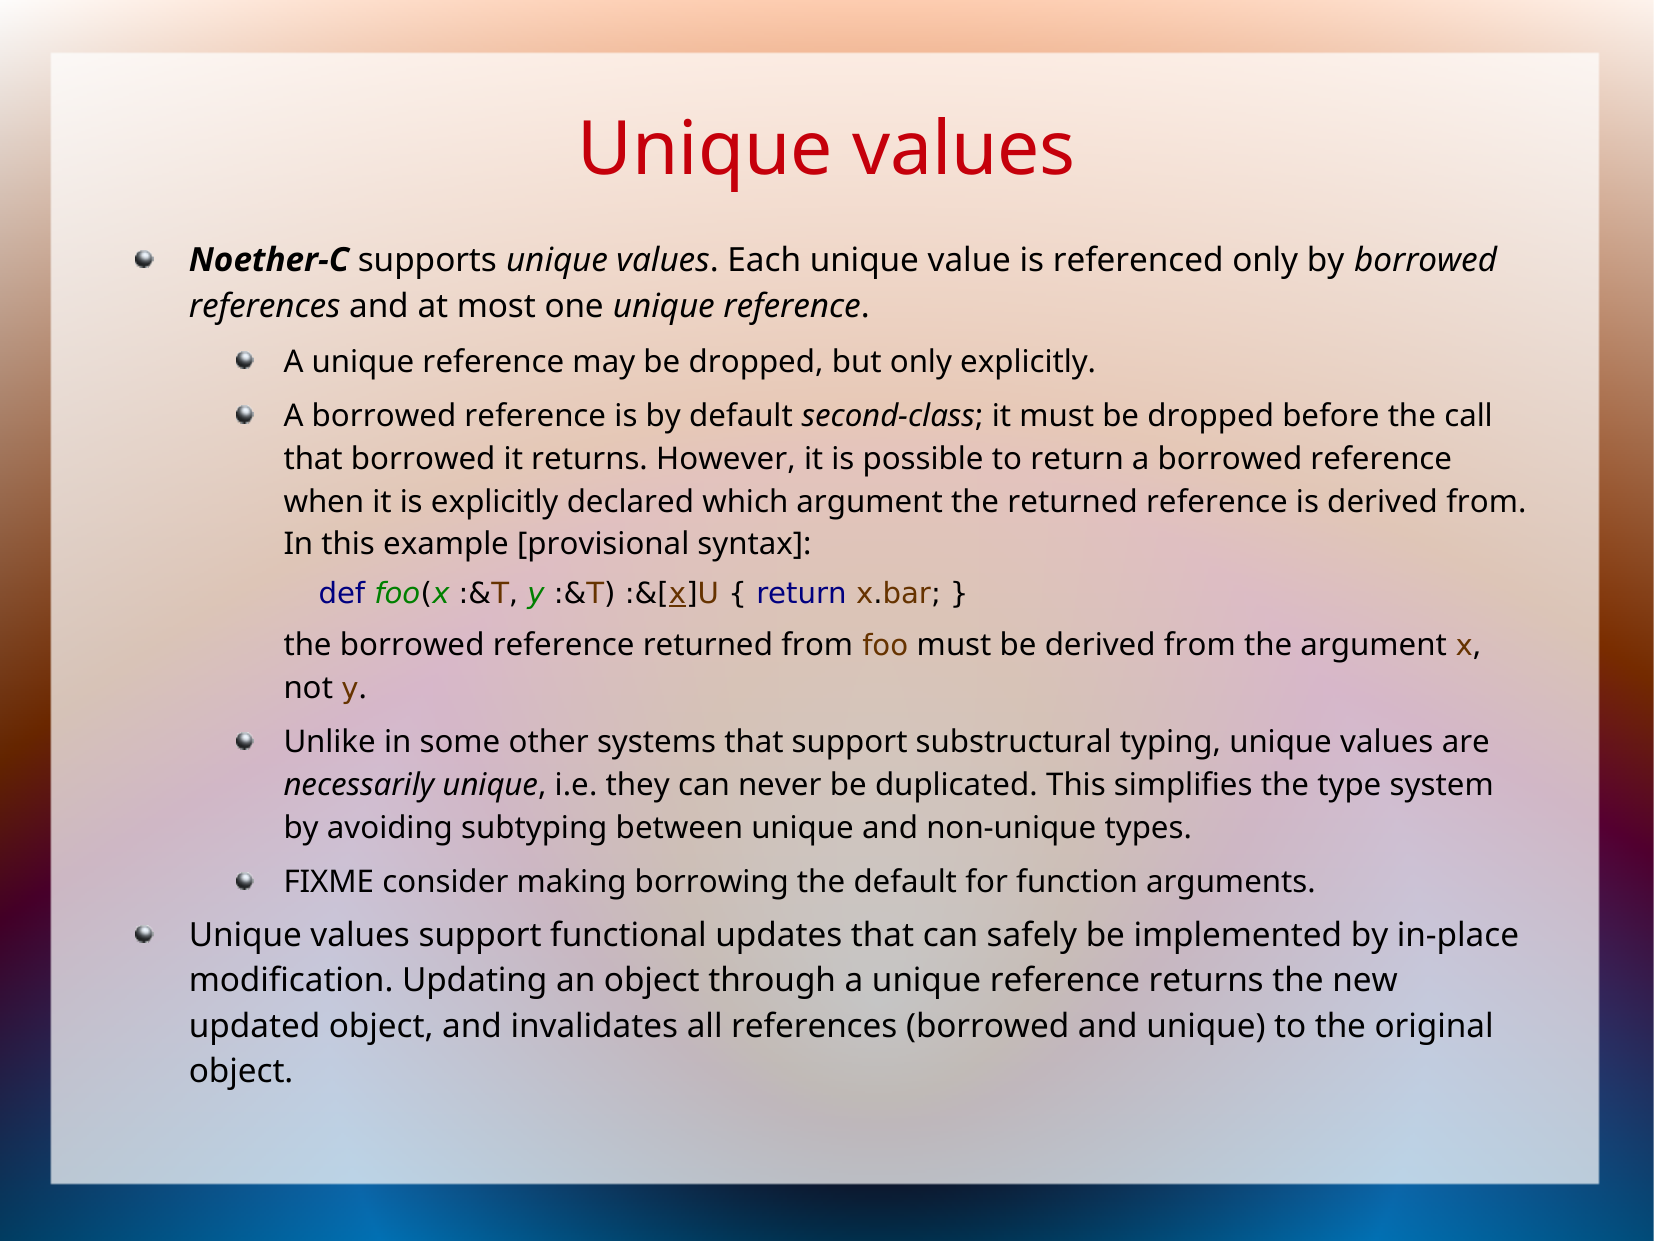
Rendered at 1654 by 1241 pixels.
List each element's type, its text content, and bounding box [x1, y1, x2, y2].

picture [0, 0, 1654, 1241]
title Unique values [82, 55, 1571, 237]
list Noether-C supports unique values. Each unique value is referenced only by borrowed references and at most one unique reference. A unique reference may be dropped, but only explicitly. A borrowed reference is by default second-class; it must be dropped before the call that borrowed it returns. However, it is possible to return a borrowed reference when it is explicitly declared which argument the returned reference is derived from. In this example [provisional syntax]: def foo(x :&T, y :&T) :&[x]U { return x.bar; } the borrowed reference returned from foo must be derived from the argument x, not y. Unlike in some other systems that support substructural typing, unique values are necessarily unique, i.e. they can never be duplicated. This simplifies the type system by avoiding subtyping between unique and non-unique types. FIXME consider making borrowing the default for function arguments. Unique values support functional updates that can safely be implemented by in-place modification. Updating an object through a unique reference returns the new updated object, and invalidates all references (borrowed and unique) to the original object. [118, 236, 1536, 1103]
